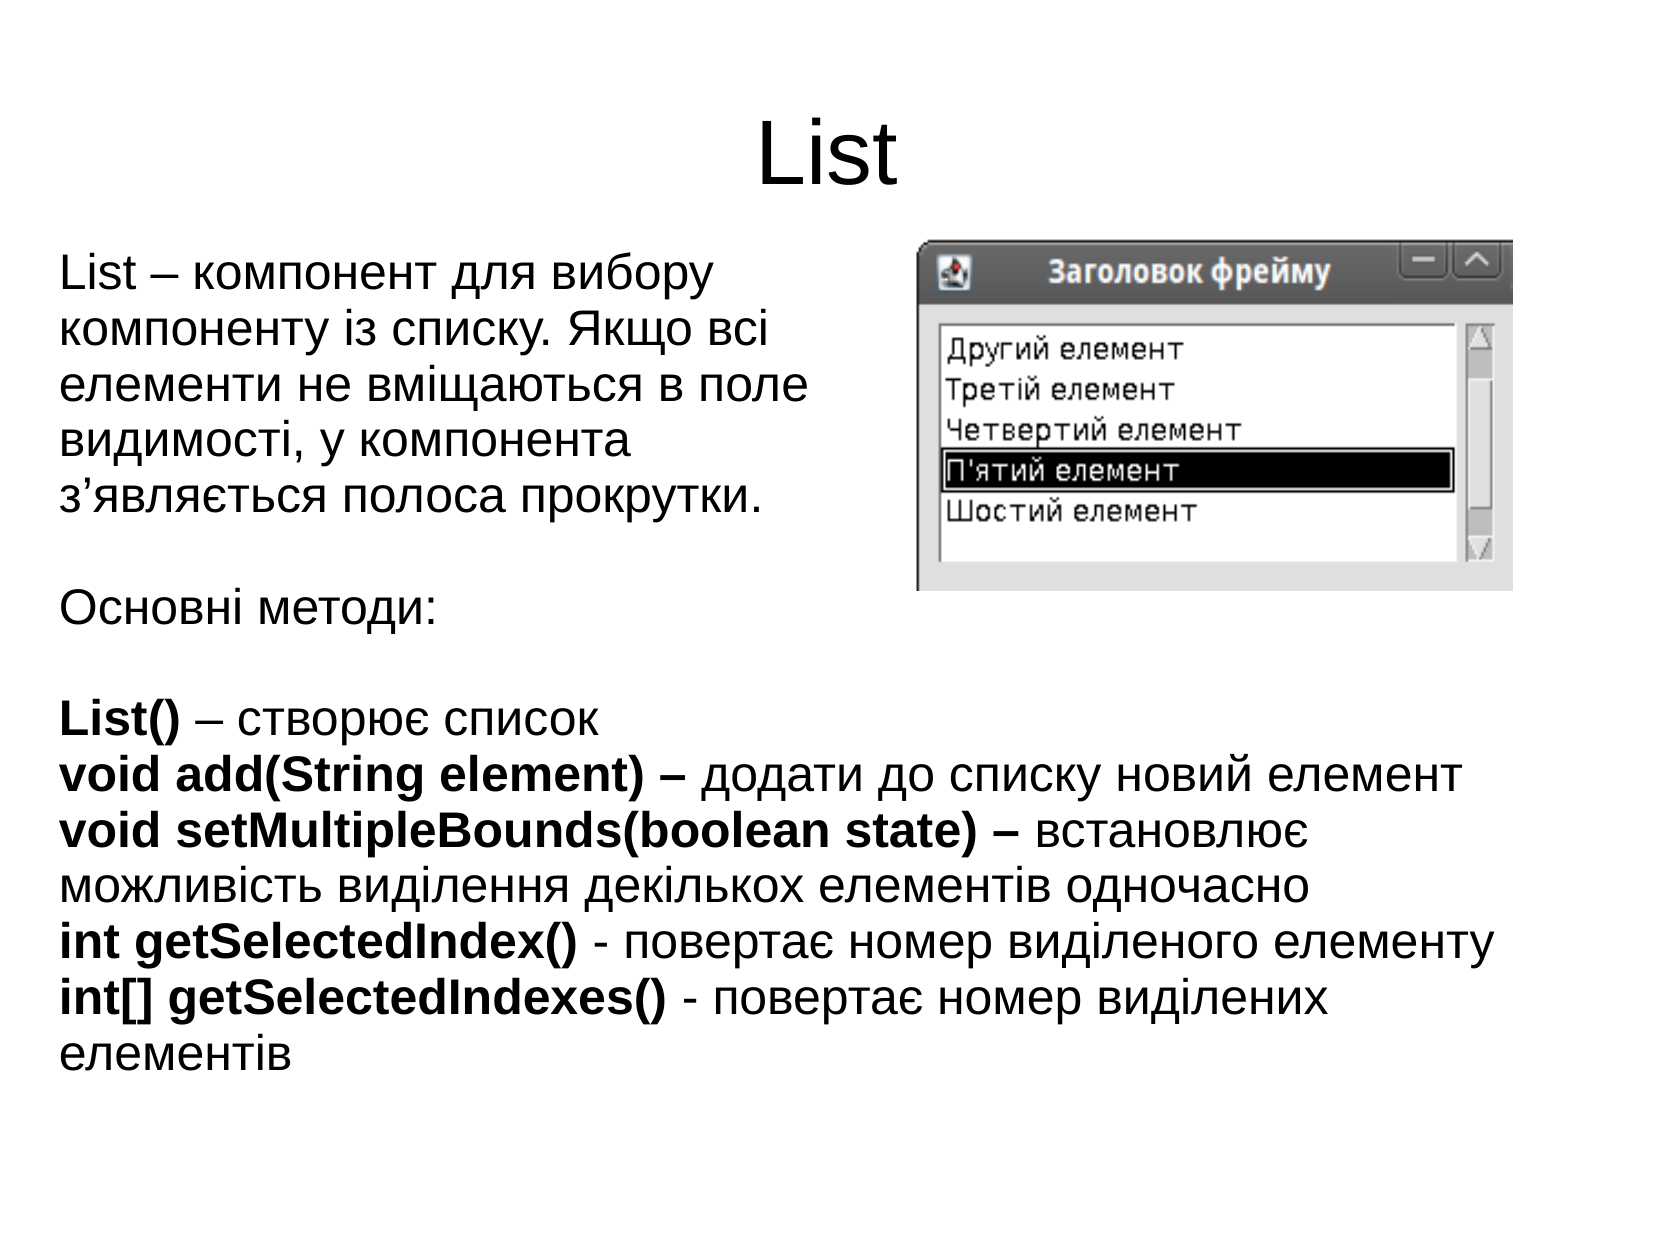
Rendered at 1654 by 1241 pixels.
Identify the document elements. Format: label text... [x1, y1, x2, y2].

title List [82, 49, 1571, 257]
picture [915, 236, 1513, 591]
subtitle List – компонент для вибору компоненту із списку. Якщо всі елементи не вміщаються в поле видимості, у компонента з’являється полоса прокрутки. Основні методи: List() – створює список void add(String element) – додати до списку новий елемент void setMultipleBounds(boolean state) – встановлює можливість виділення декількох елементів одночасно int getSelectedIndex() - повертає номер виділеного елементу int[] getSelectedIndexes() - повертає номер виділених елементів [59, 244, 1548, 1137]
